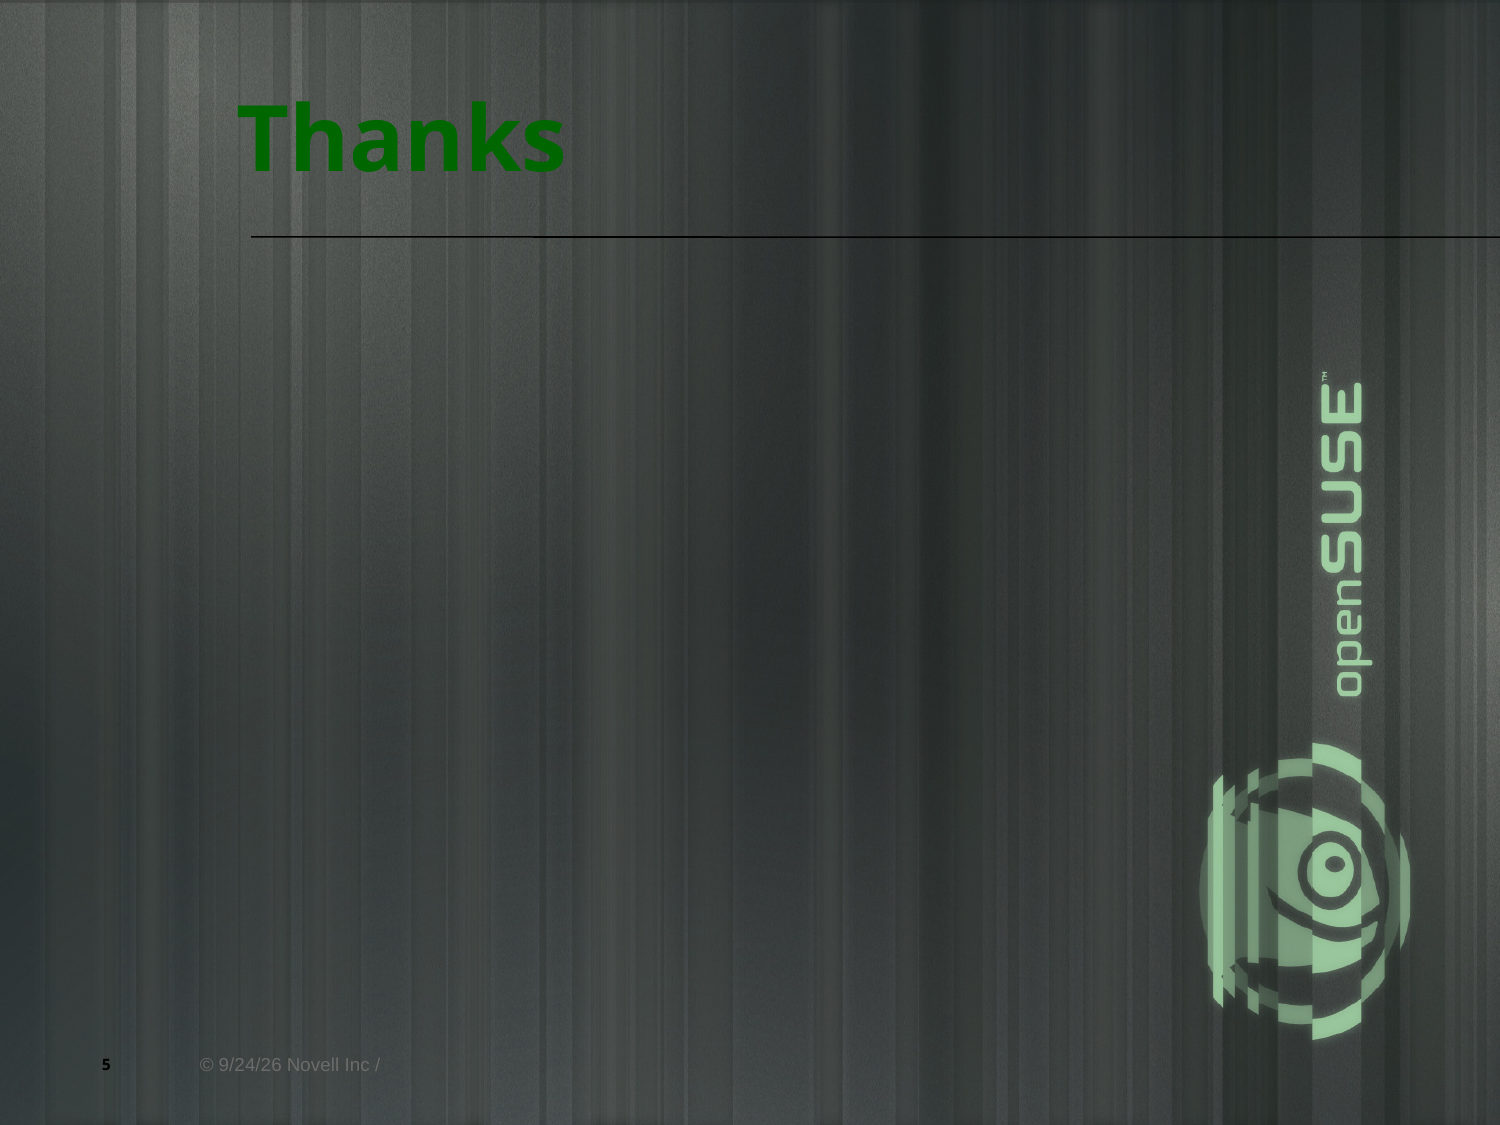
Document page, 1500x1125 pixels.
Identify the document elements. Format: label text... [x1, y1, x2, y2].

title Thanks [236, 44, 1425, 233]
picture [0, 0, 1500, 1125]
